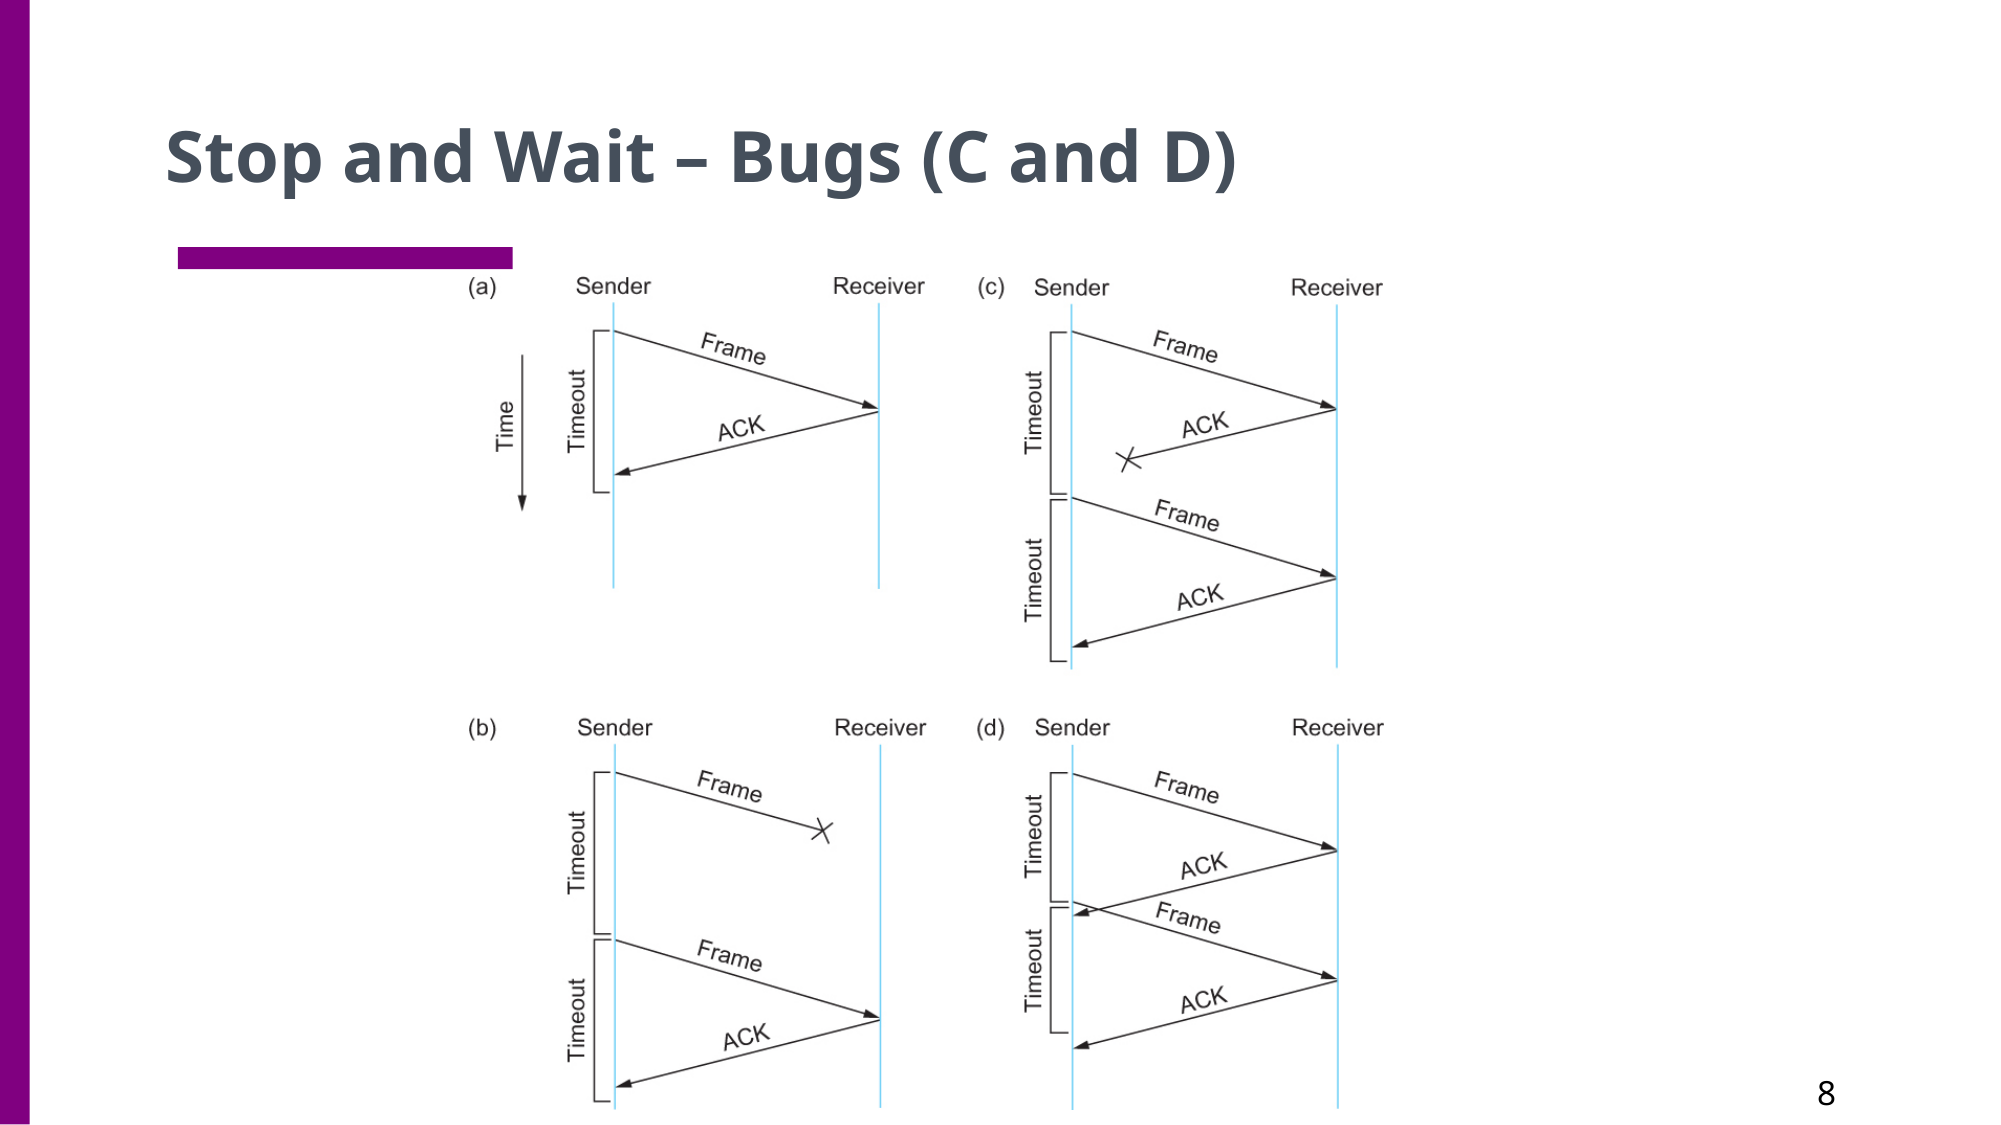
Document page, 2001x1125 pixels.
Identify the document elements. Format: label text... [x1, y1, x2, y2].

text_box Stop and Wait – Bugs (C and D) [151, 0, 1849, 212]
picture [468, 274, 1384, 1111]
